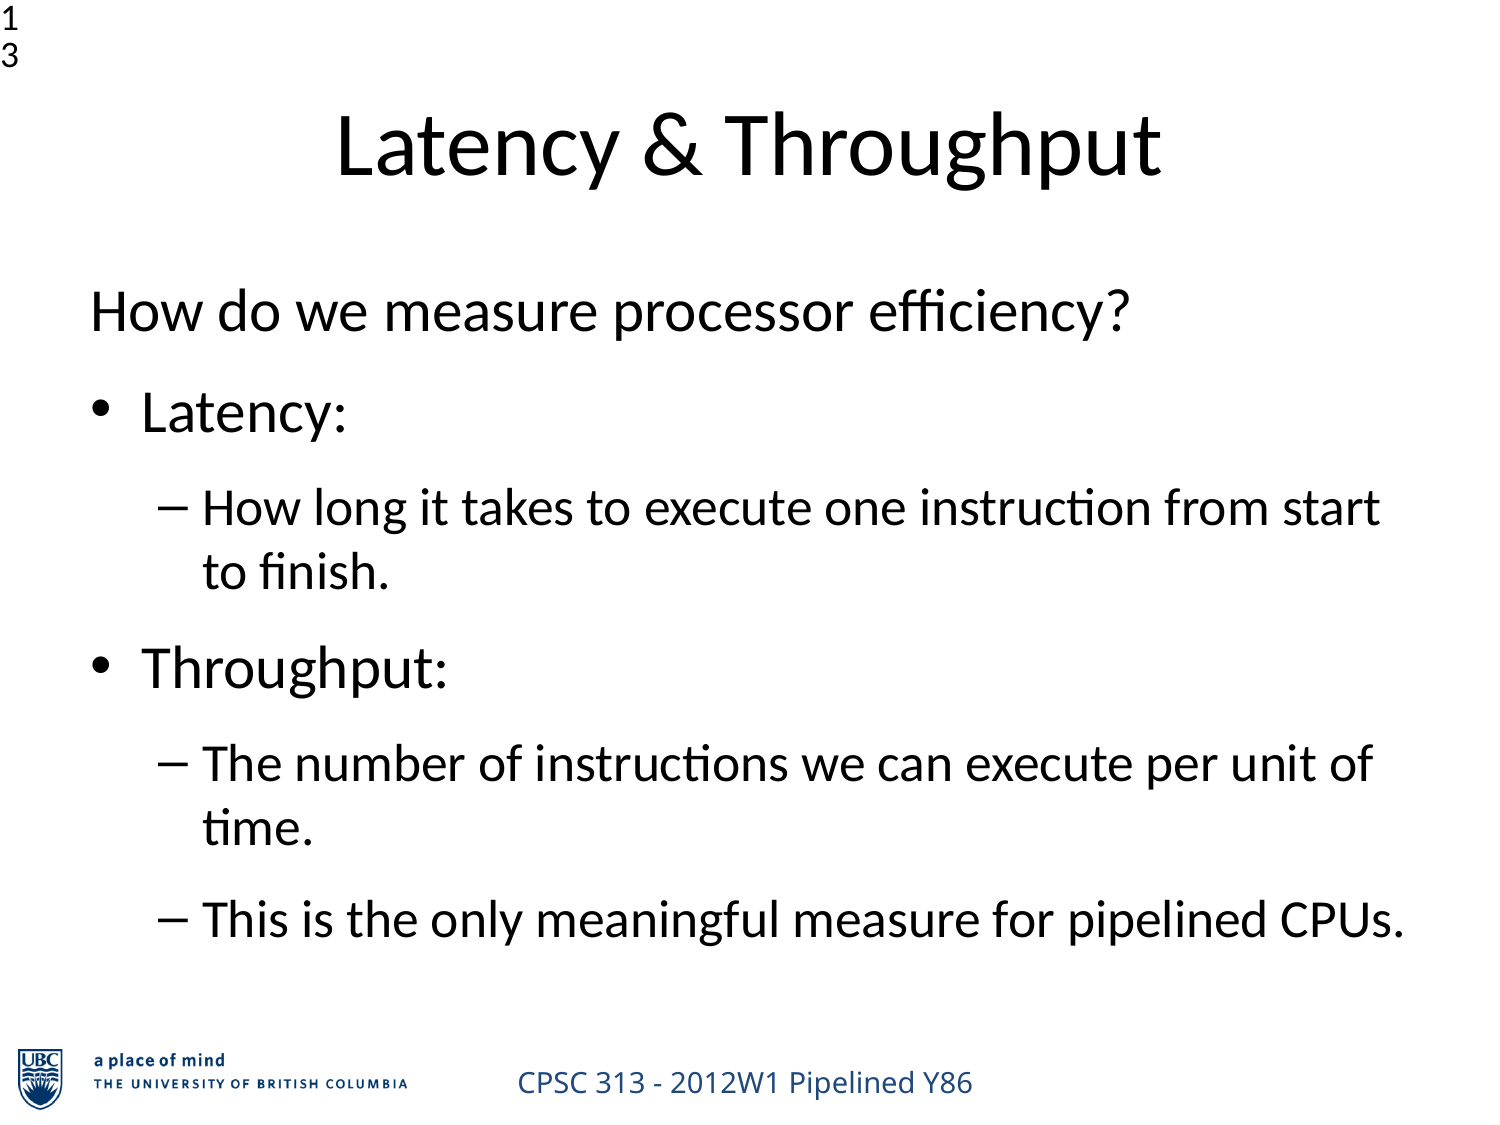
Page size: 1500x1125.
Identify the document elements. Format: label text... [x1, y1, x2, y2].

list How do we measure processor efficiency? Latency: How long it takes to execute one instruction from start to finish. Throughput: The number of instructions we can execute per unit of time. This is the only meaningful measure for pipelined CPUs. [75, 262, 1425, 1005]
picture [18, 1049, 407, 1110]
title Latency & Throughput [75, 45, 1425, 233]
